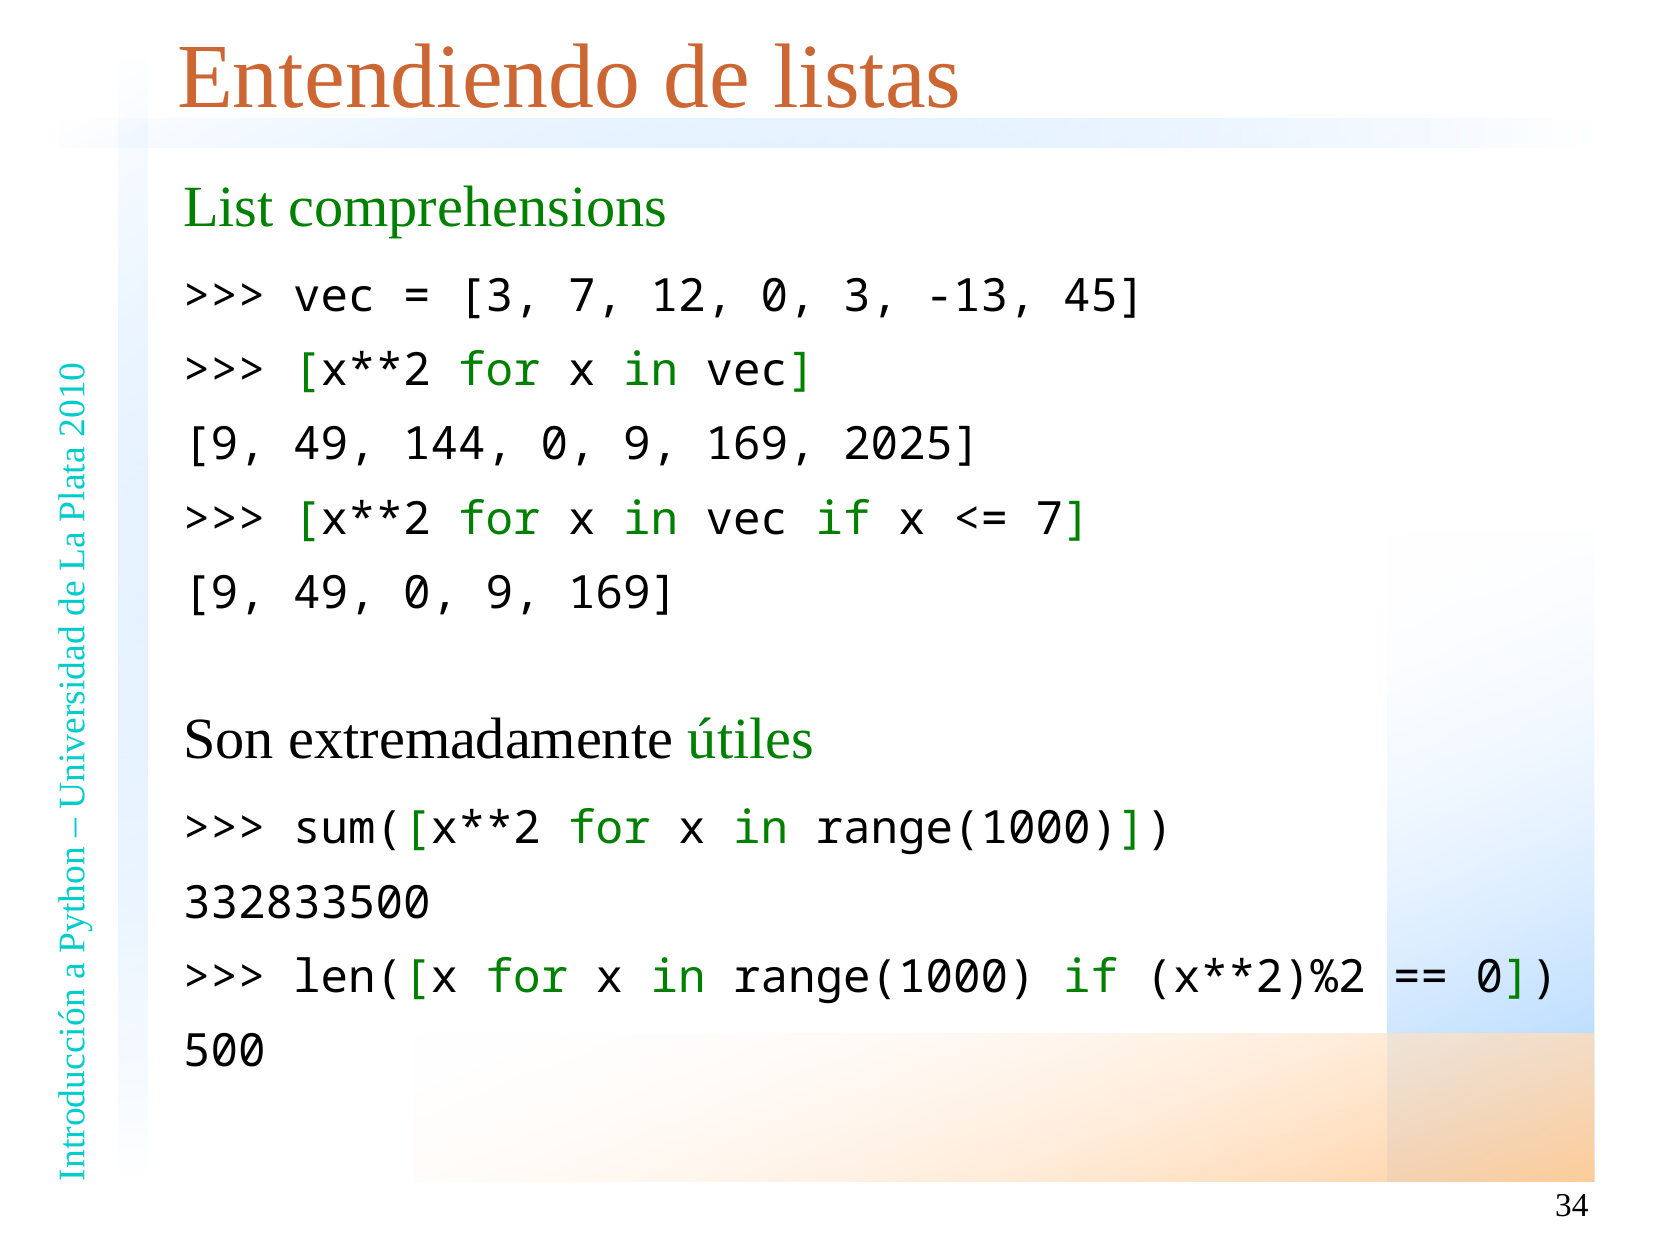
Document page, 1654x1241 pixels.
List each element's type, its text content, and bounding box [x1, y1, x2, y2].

text_box List comprehensions >>> vec = [3, 7, 12, 0, 3, -13, 45] >>> [x**2 for x in vec] [9, 49, 144, 0, 9, 169, 2025] >>> [x**2 for x in vec if x <= 7] [9, 49, 0, 9, 169] Son extremadamente útiles >>> sum([x**2 for x in range(1000)]) 332833500 >>> len([x for x in range(1000) if (x**2)%2 == 0]) 500 [147, 147, 1595, 1182]
title Entendiendo de listas [177, 0, 1595, 147]
